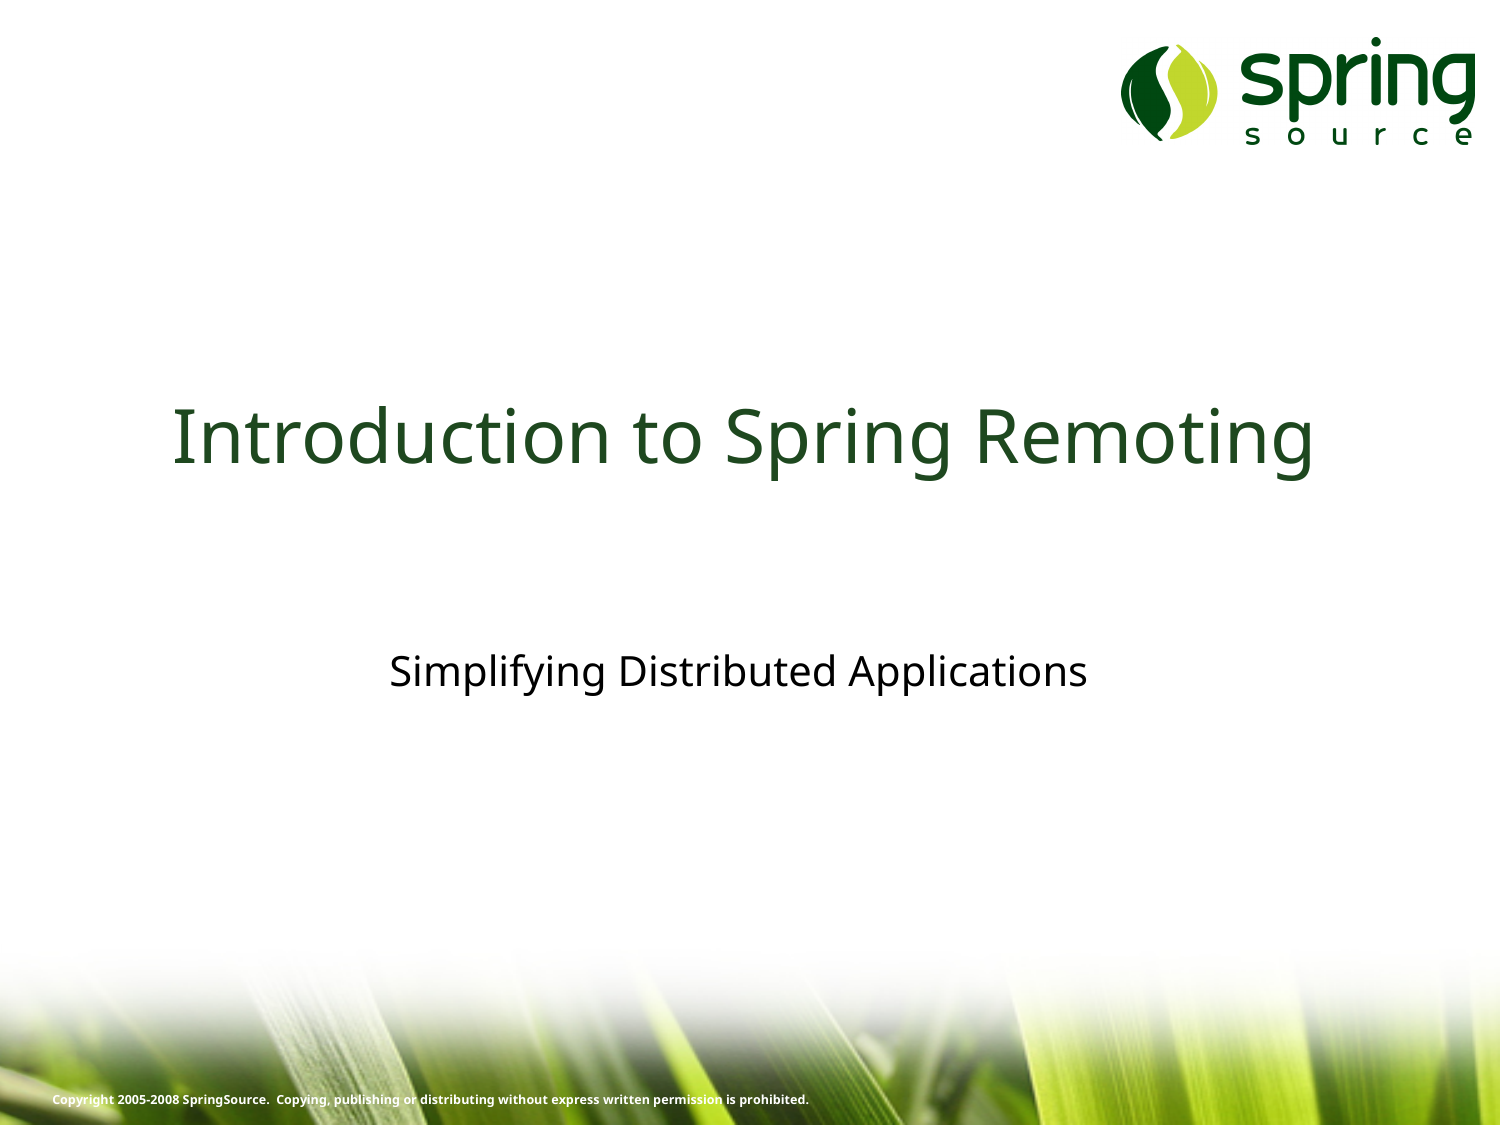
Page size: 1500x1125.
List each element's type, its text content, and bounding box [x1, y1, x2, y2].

picture [0, 944, 1500, 1125]
subtitle Simplifying Distributed Applications [214, 499, 1265, 788]
picture [1121, 37, 1475, 145]
title Introduction to Spring Remoting [107, 340, 1383, 529]
